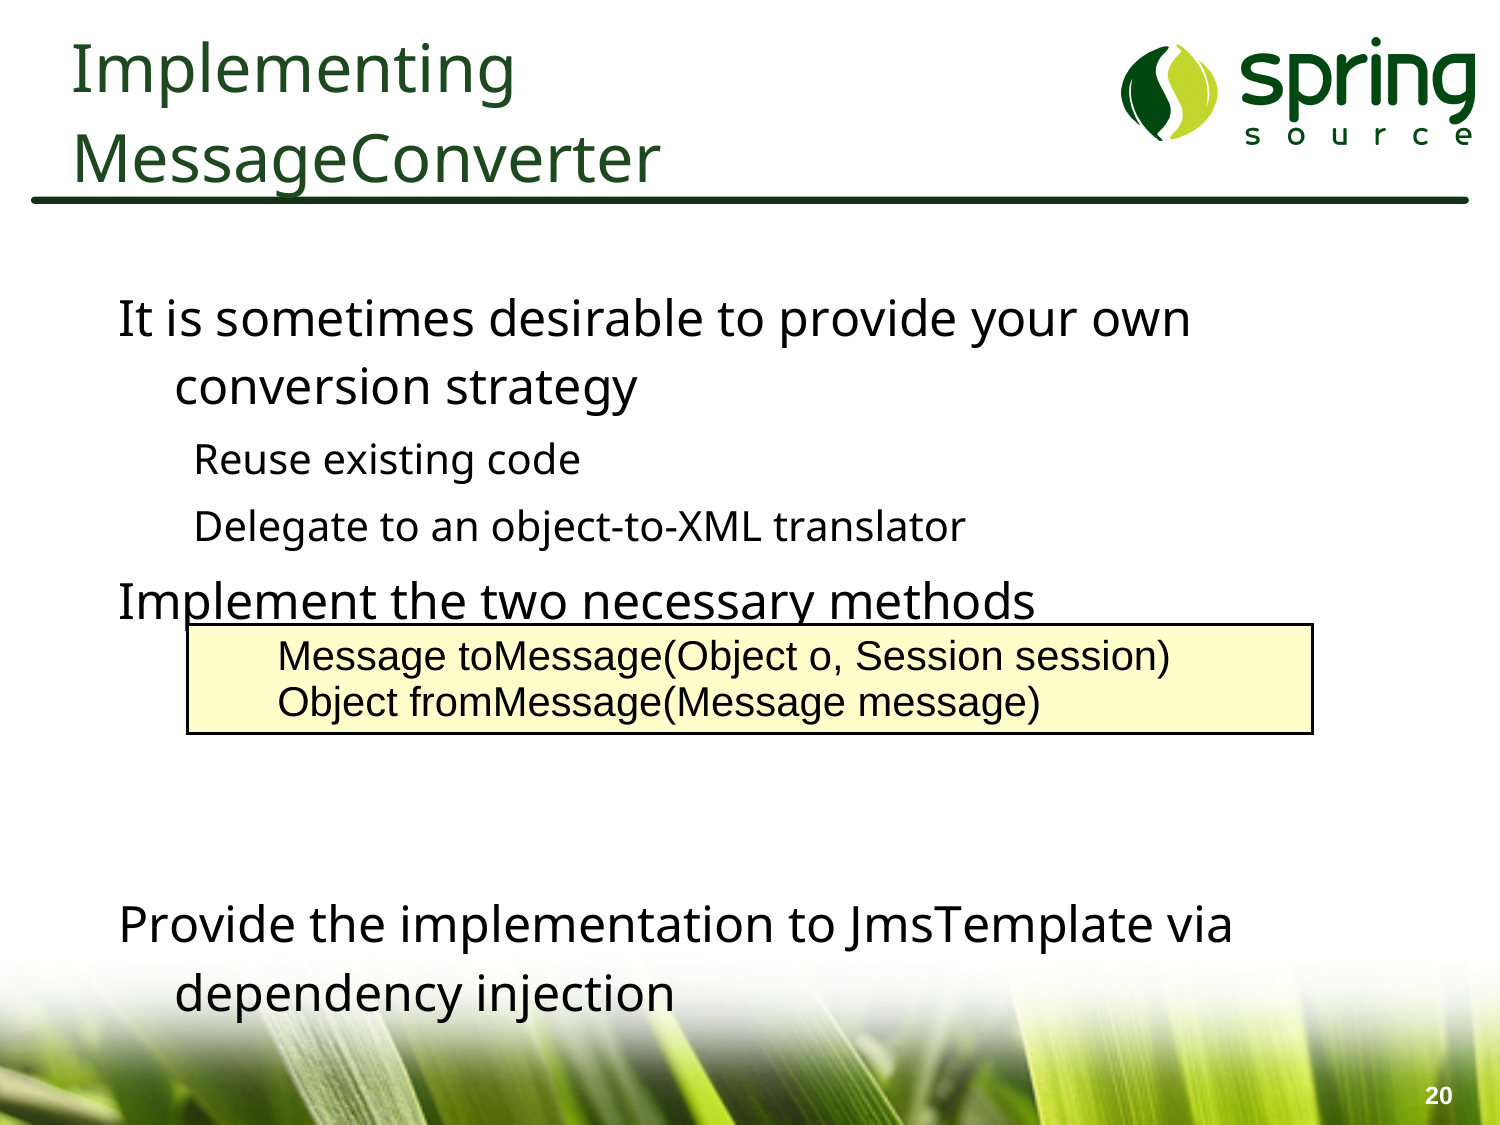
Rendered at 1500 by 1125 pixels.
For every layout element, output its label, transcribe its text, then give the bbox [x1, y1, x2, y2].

title Implementing MessageConverter [56, 13, 1089, 191]
picture [1121, 37, 1475, 145]
picture [0, 944, 1500, 1125]
text_box Message toMessage(Object o, Session session) Object fromMessage(Message message) [187, 624, 1313, 734]
list It is sometimes desirable to provide your own conversion strategy Reuse existing code Delegate to an object-to-XML translator Implement the two necessary methods Provide the implementation to JmsTemplate via dependency injection [103, 275, 1394, 961]
